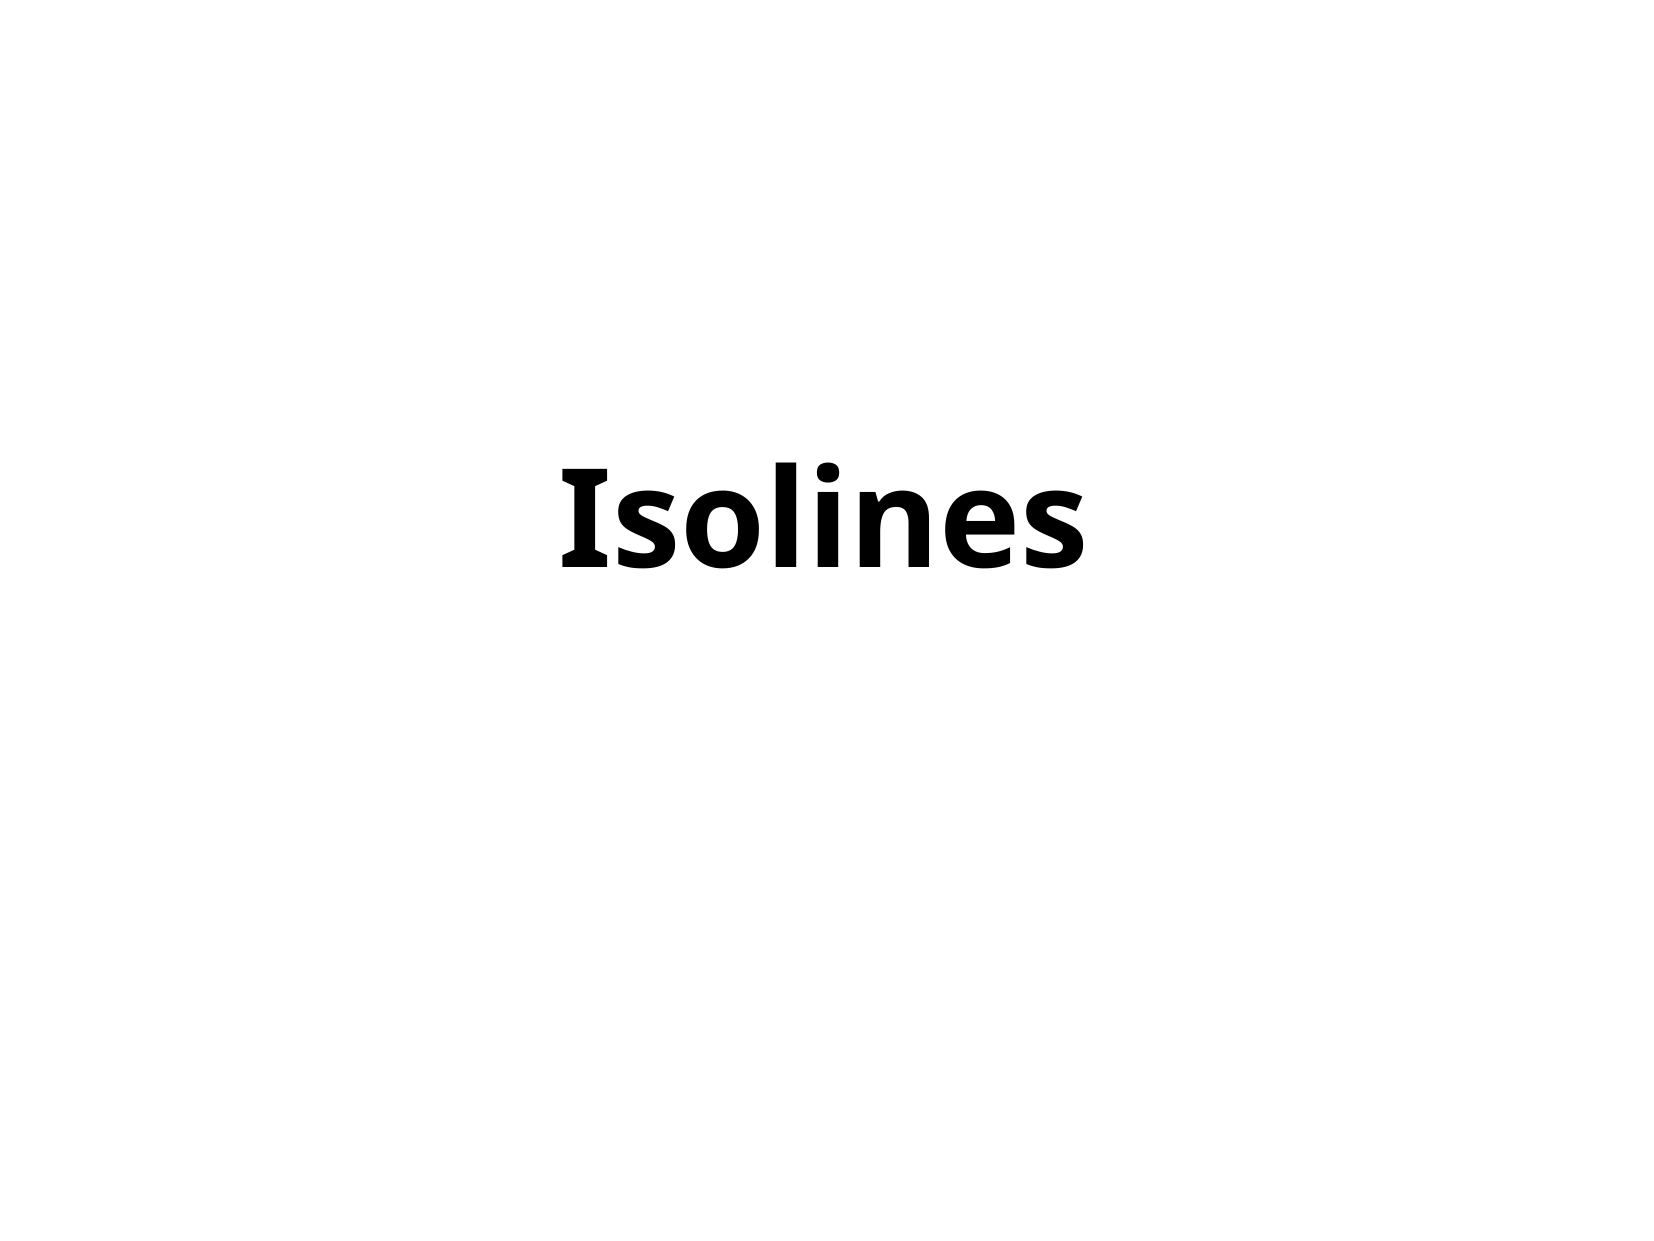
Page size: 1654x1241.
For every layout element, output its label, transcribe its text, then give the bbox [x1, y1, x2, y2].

text_box Isolines [472, 413, 1359, 618]
